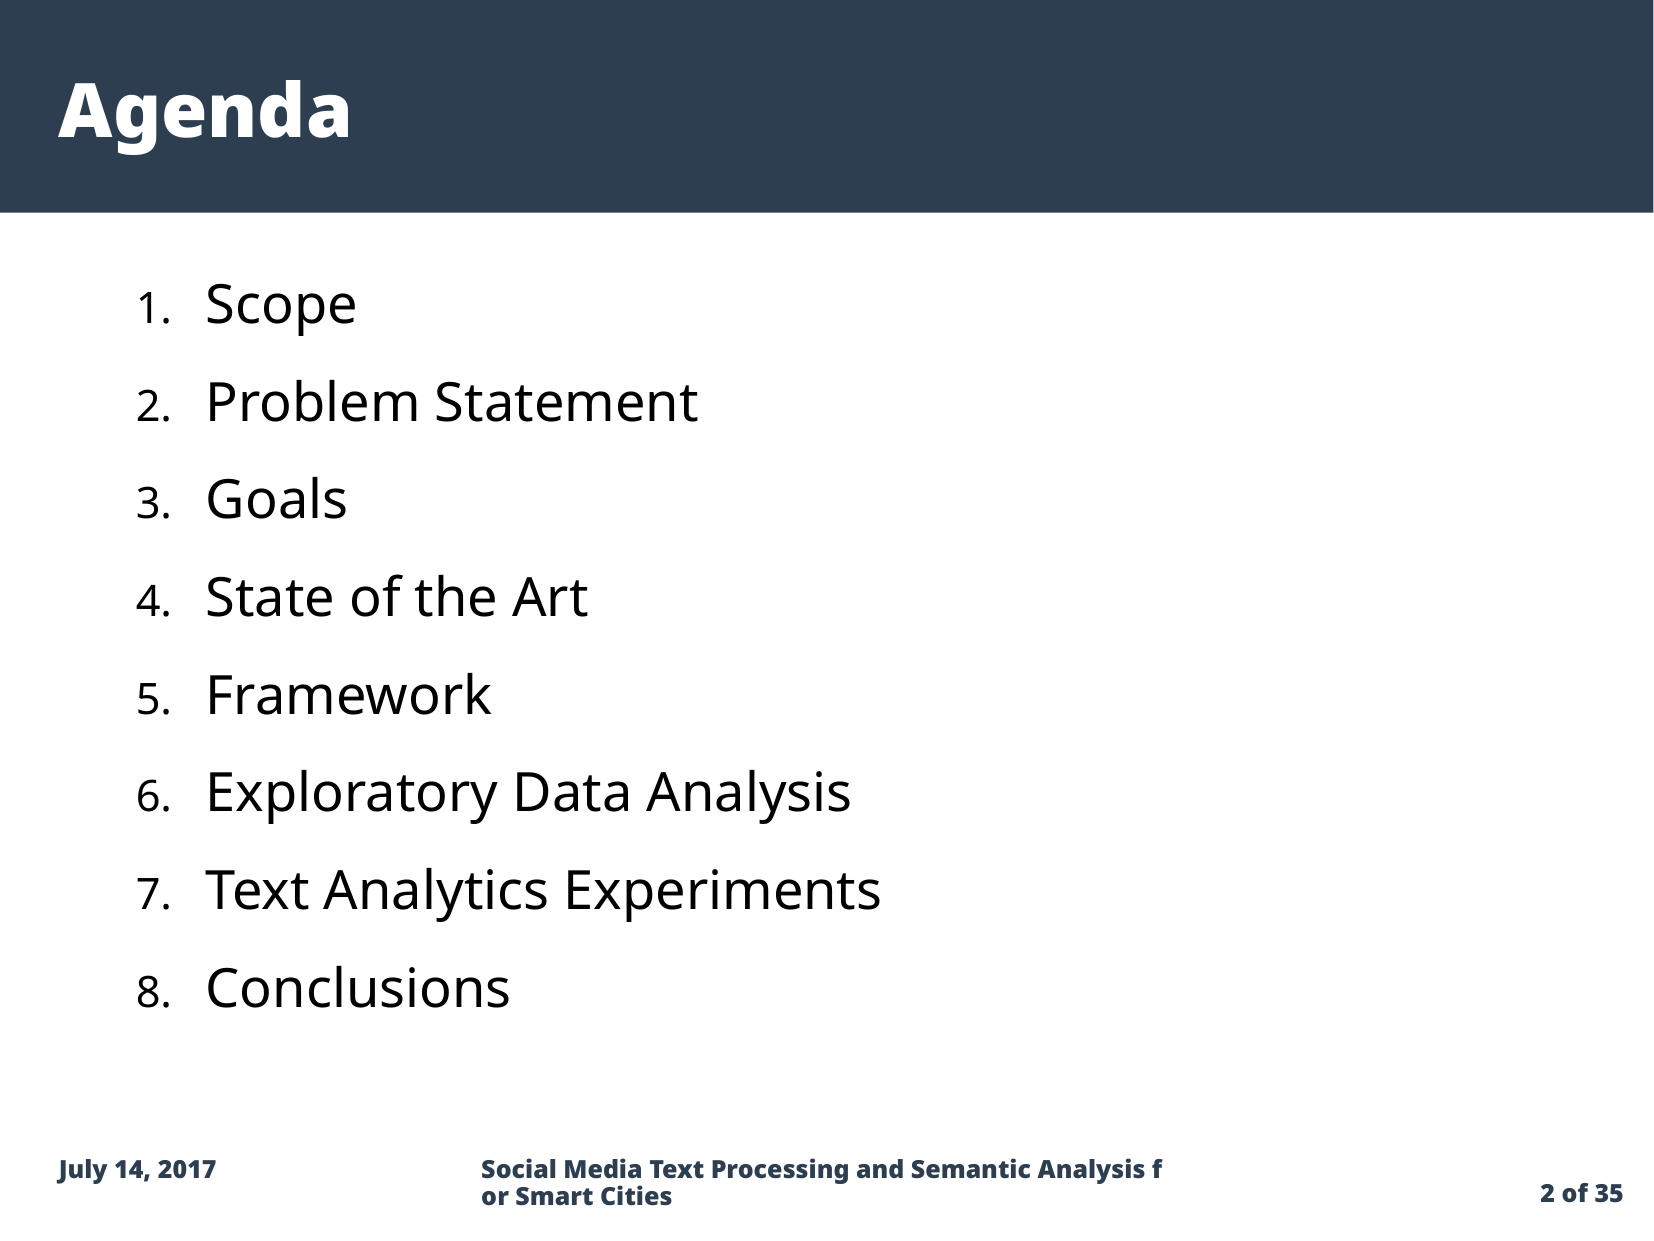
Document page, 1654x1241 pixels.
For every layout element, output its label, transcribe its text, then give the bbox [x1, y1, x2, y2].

title Agenda [59, 29, 1595, 187]
subtitle Scope Problem Statement Goals State of the Art Framework Exploratory Data Analysis Text Analytics Experiments Conclusions [82, 265, 1004, 975]
